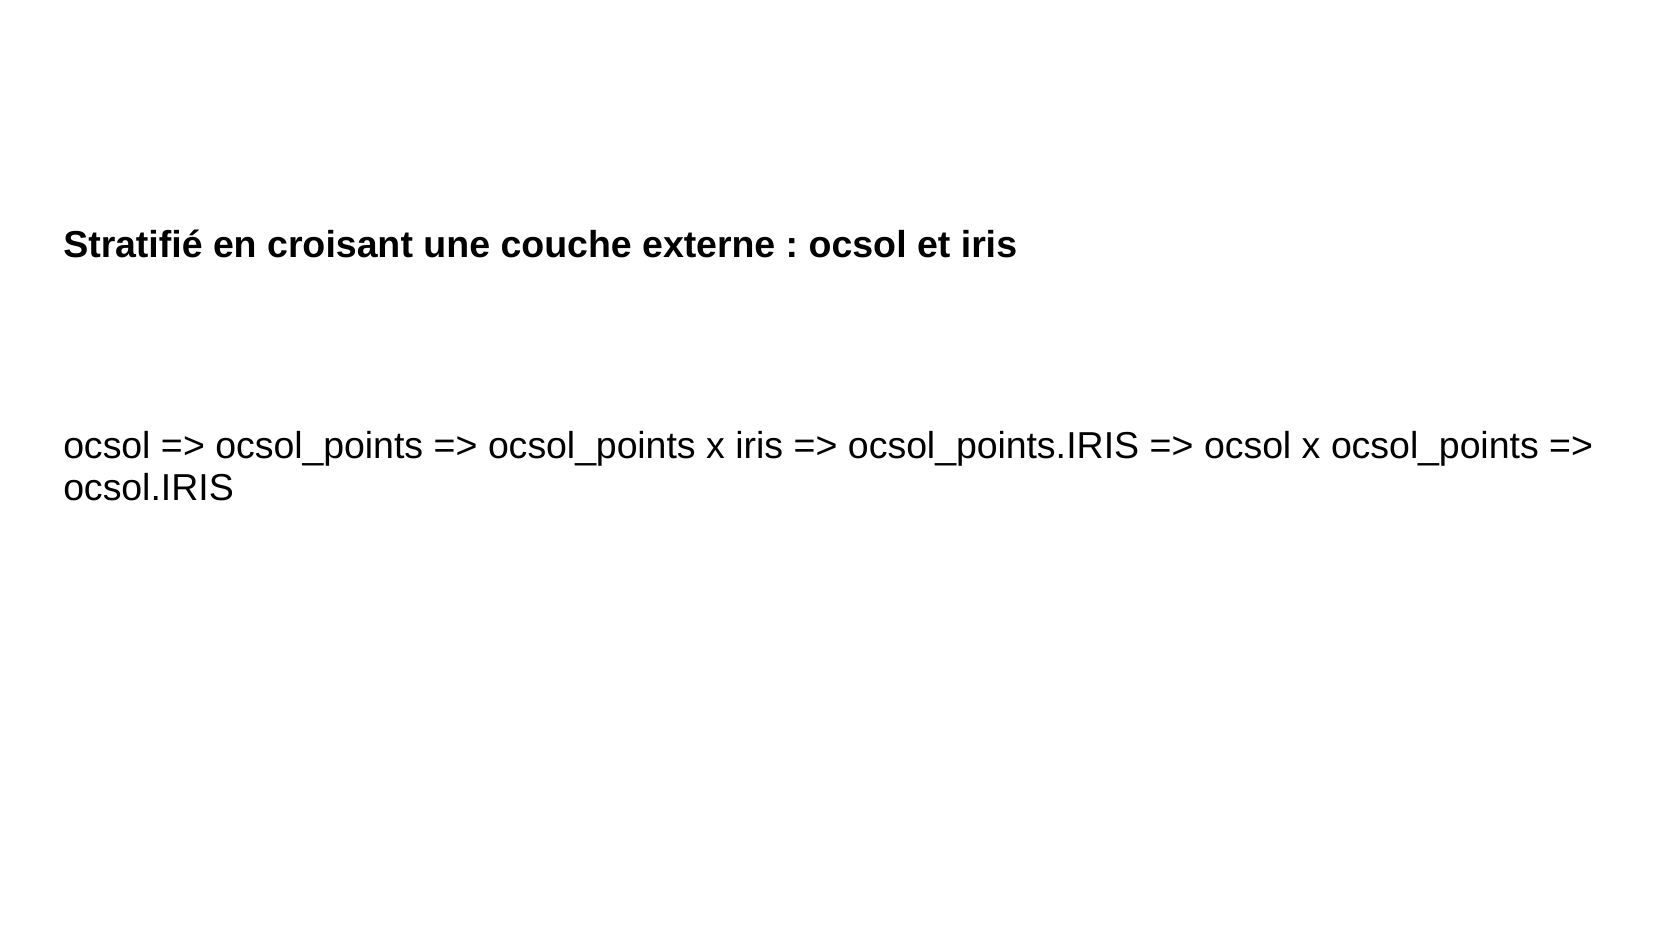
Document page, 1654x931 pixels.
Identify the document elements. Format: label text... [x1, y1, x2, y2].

text_box Stratifié en croisant une couche externe : ocsol et iris [48, 216, 1610, 316]
text_box ocsol => ocsol_points => ocsol_points x iris => ocsol_points.IRIS => ocsol x ocsol_points => ocsol.IRIS [48, 417, 1610, 516]
